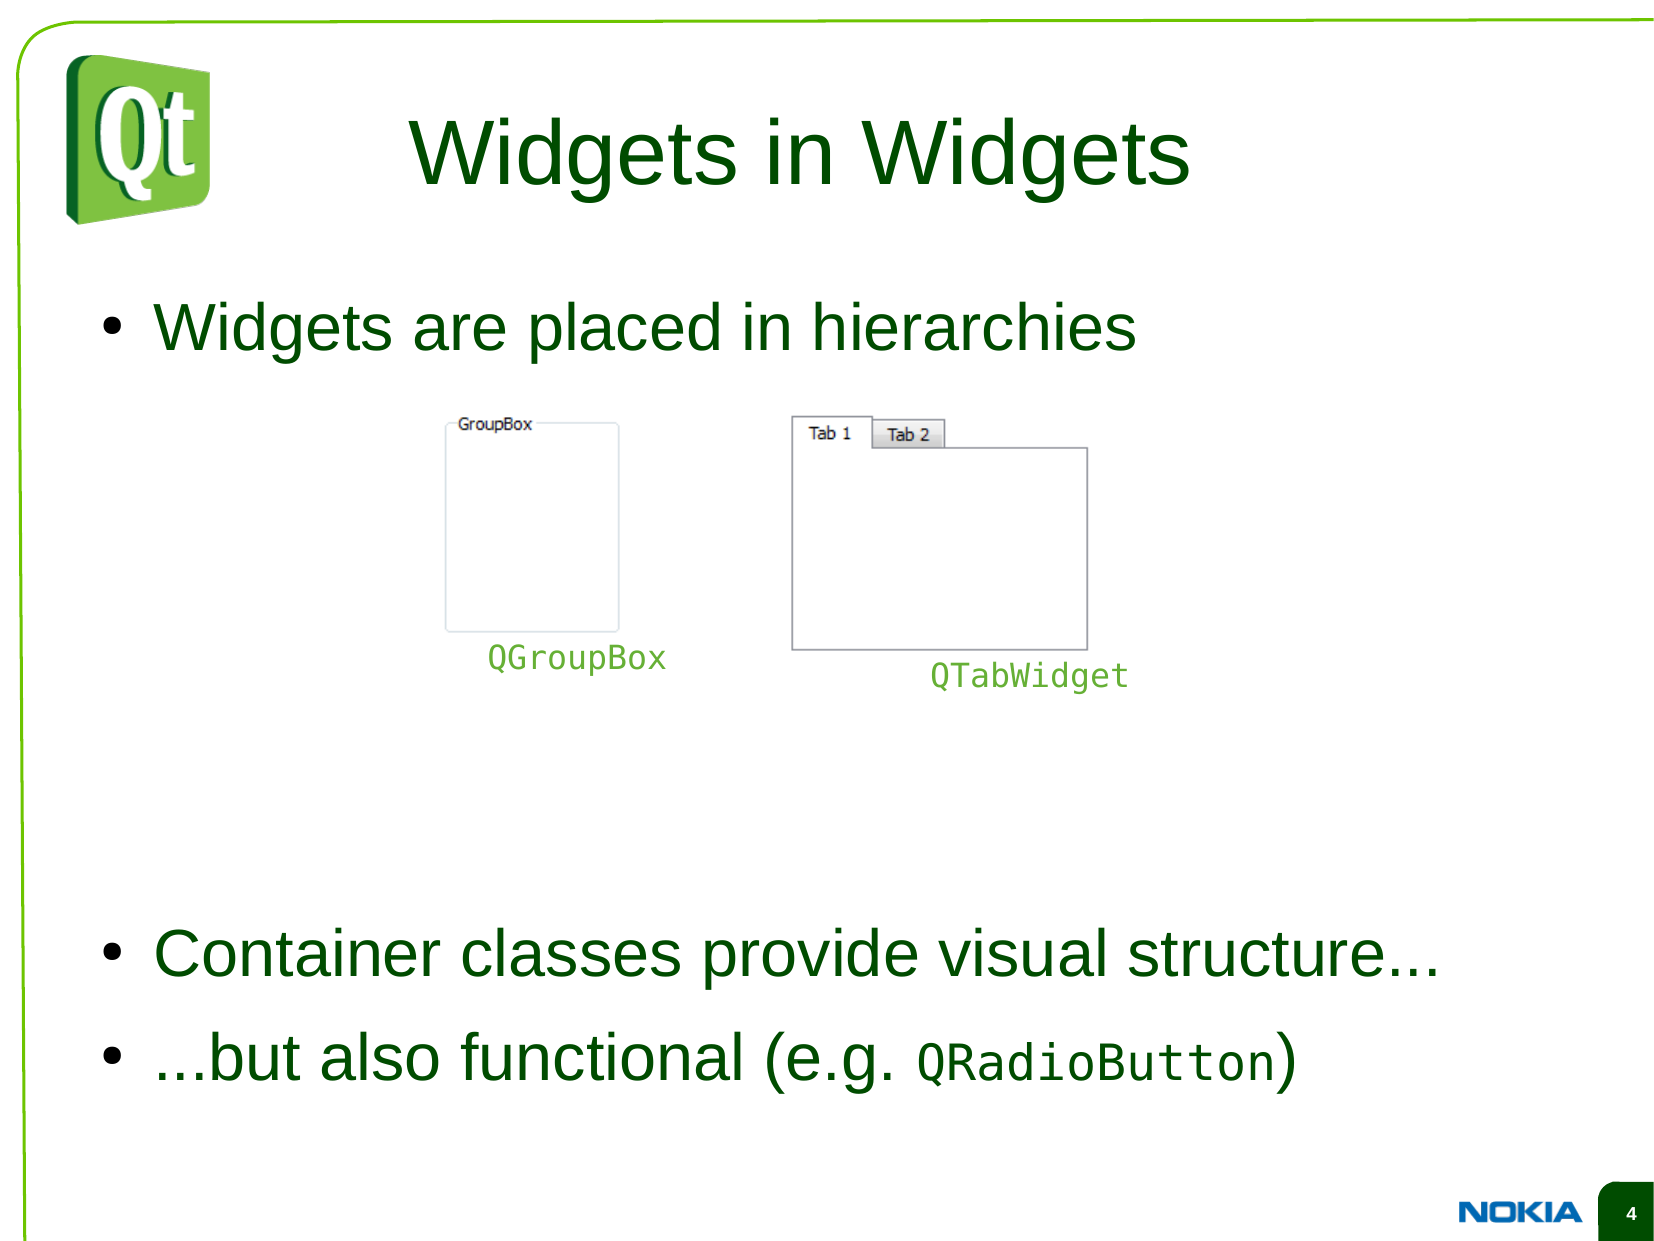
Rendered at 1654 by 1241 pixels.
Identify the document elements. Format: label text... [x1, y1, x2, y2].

title Widgets in Widgets [263, 49, 1339, 257]
picture [1459, 1201, 1583, 1223]
picture [66, 55, 210, 225]
list Widgets are placed in hierarchies Container classes provide visual structure... ...but also functional (e.g. QRadioButton) [82, 290, 1571, 1096]
picture [787, 413, 1093, 654]
picture [442, 413, 623, 636]
text_box QGroupBox [472, 631, 683, 686]
text_box QTabWidget [915, 649, 1146, 703]
